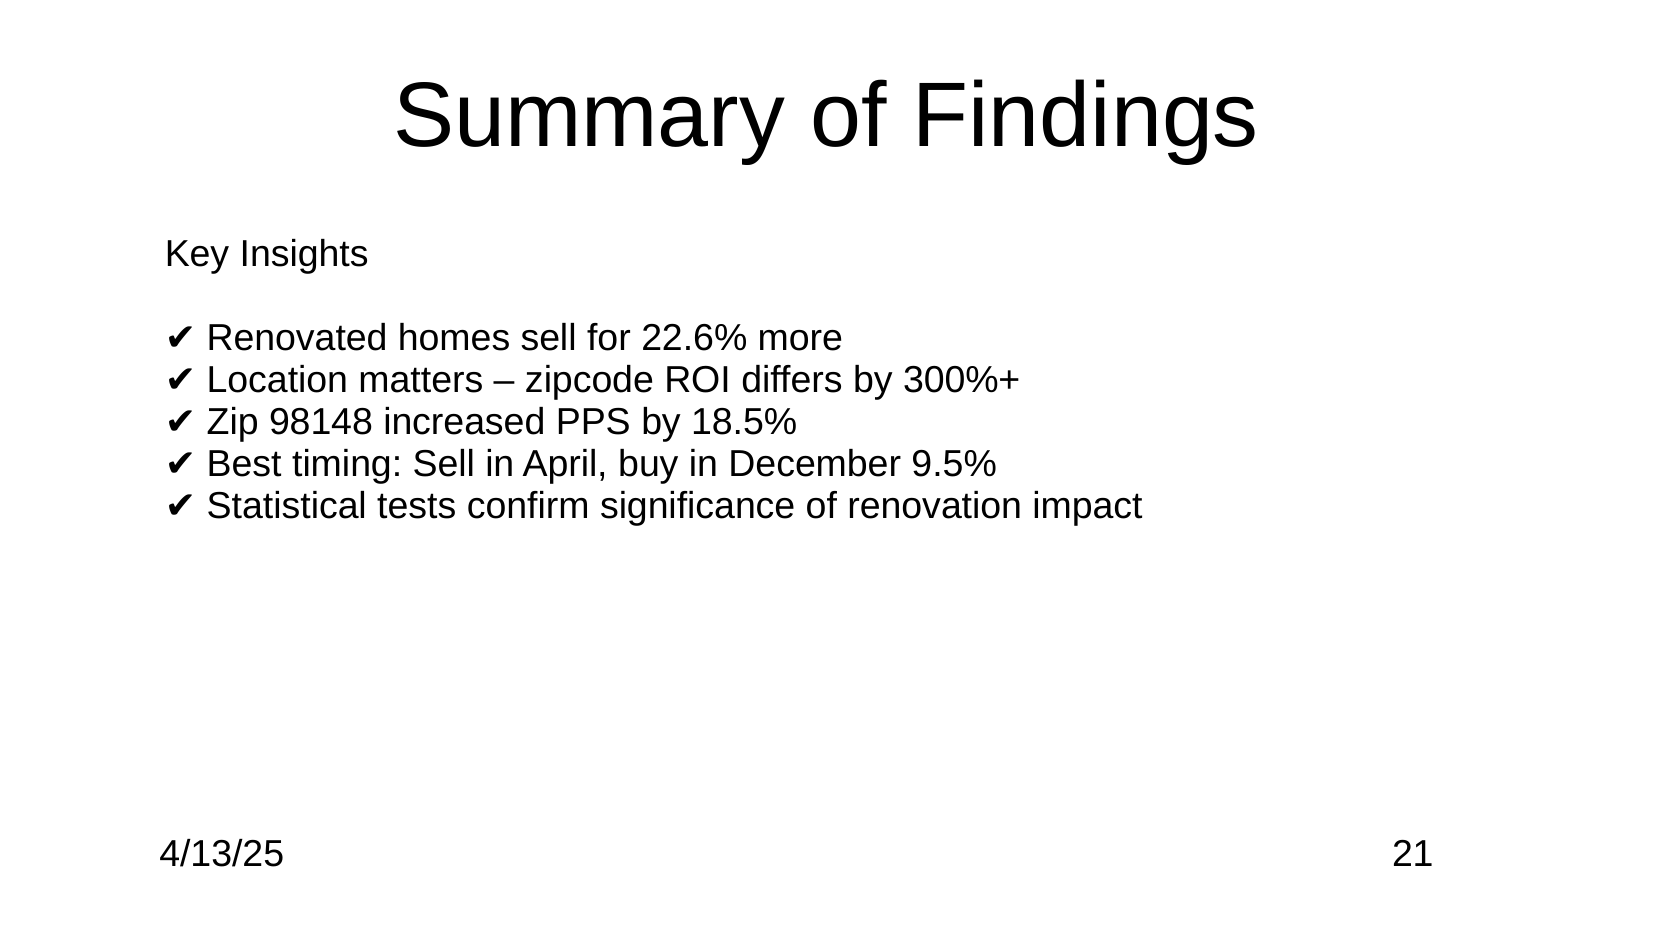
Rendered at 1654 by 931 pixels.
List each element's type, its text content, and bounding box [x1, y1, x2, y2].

title Summary of Findings [82, 37, 1571, 193]
text_box Key Insights ✔ Renovated homes sell for 22.6% more ✔ Location matters – zipcode ROI differs by 300%+ ✔ Zip 98148 increased PPS by 18.5% ✔ Best timing: Sell in April, buy in December 9.5% ✔ Statistical tests confirm significance of renovation impact [150, 225, 1463, 638]
